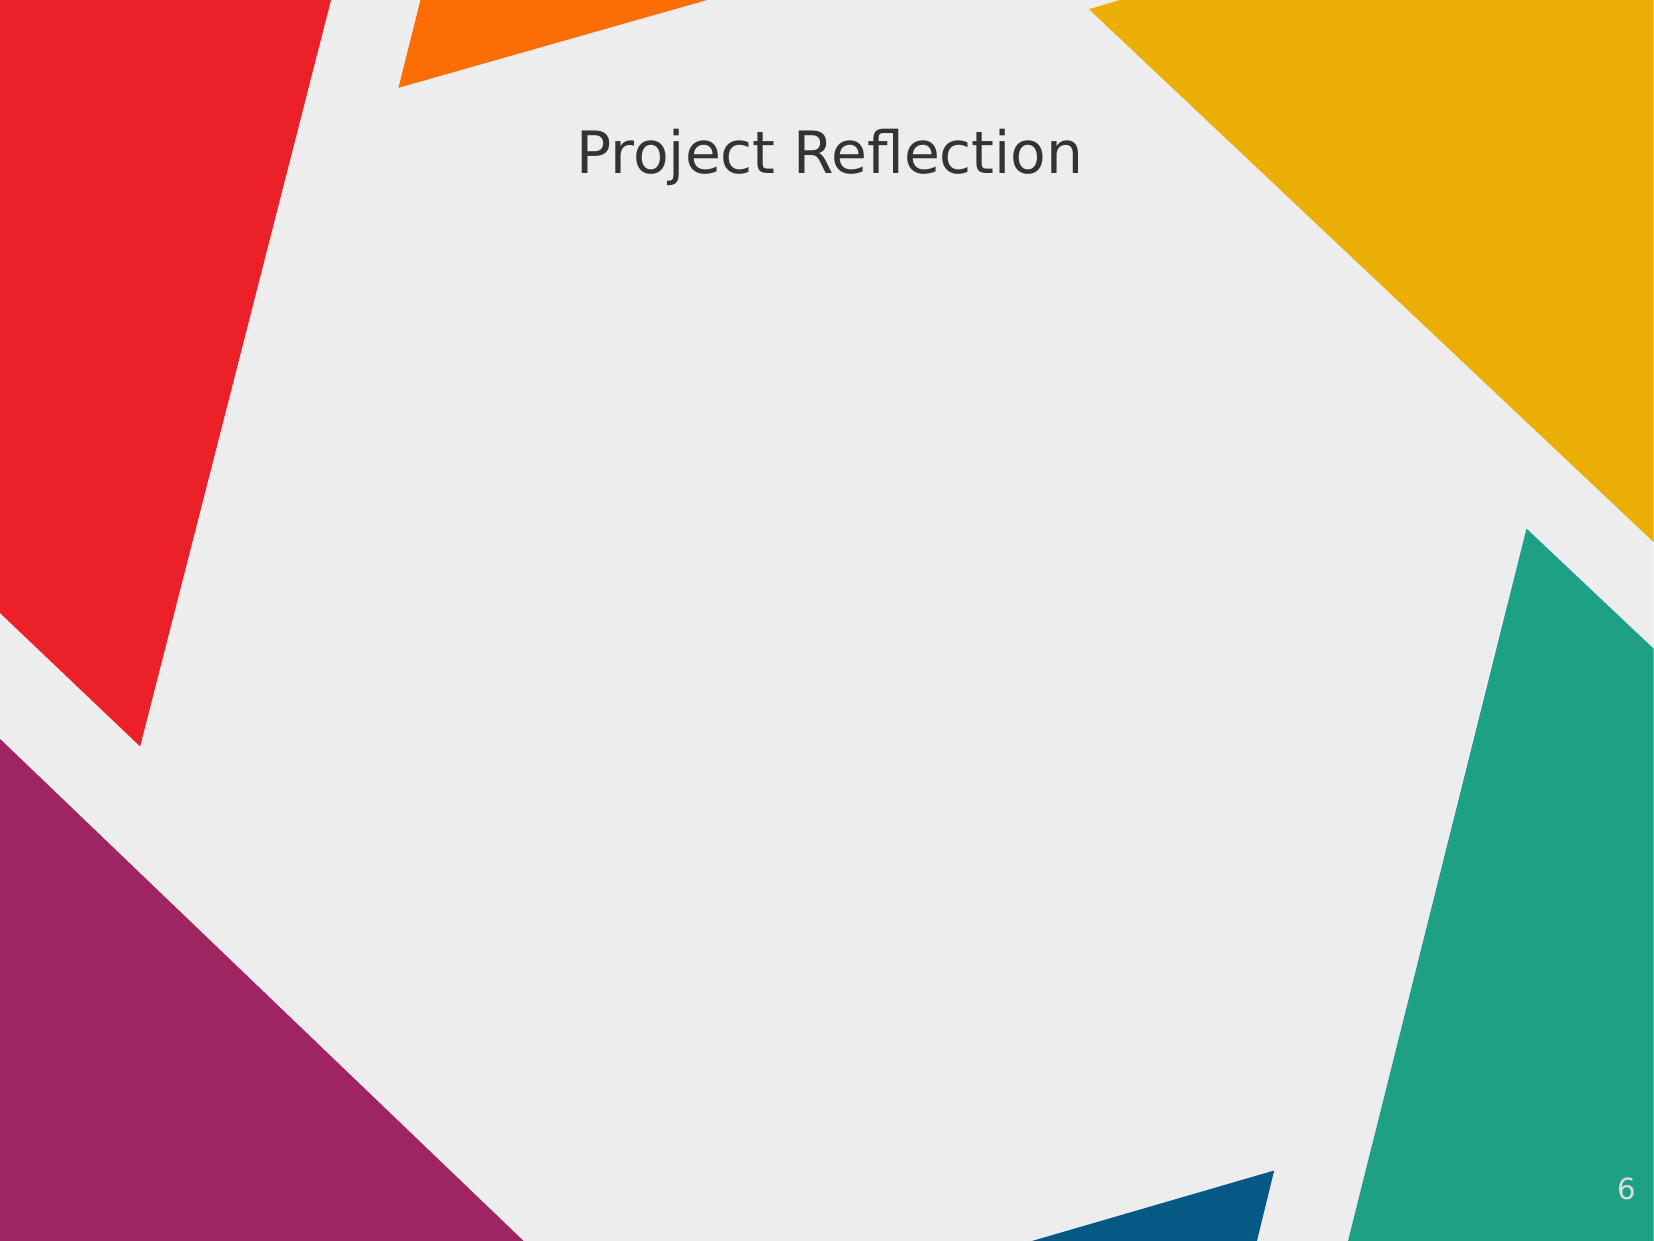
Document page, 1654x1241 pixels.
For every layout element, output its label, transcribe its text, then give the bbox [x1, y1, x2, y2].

title Project Reflection [289, 49, 1372, 257]
